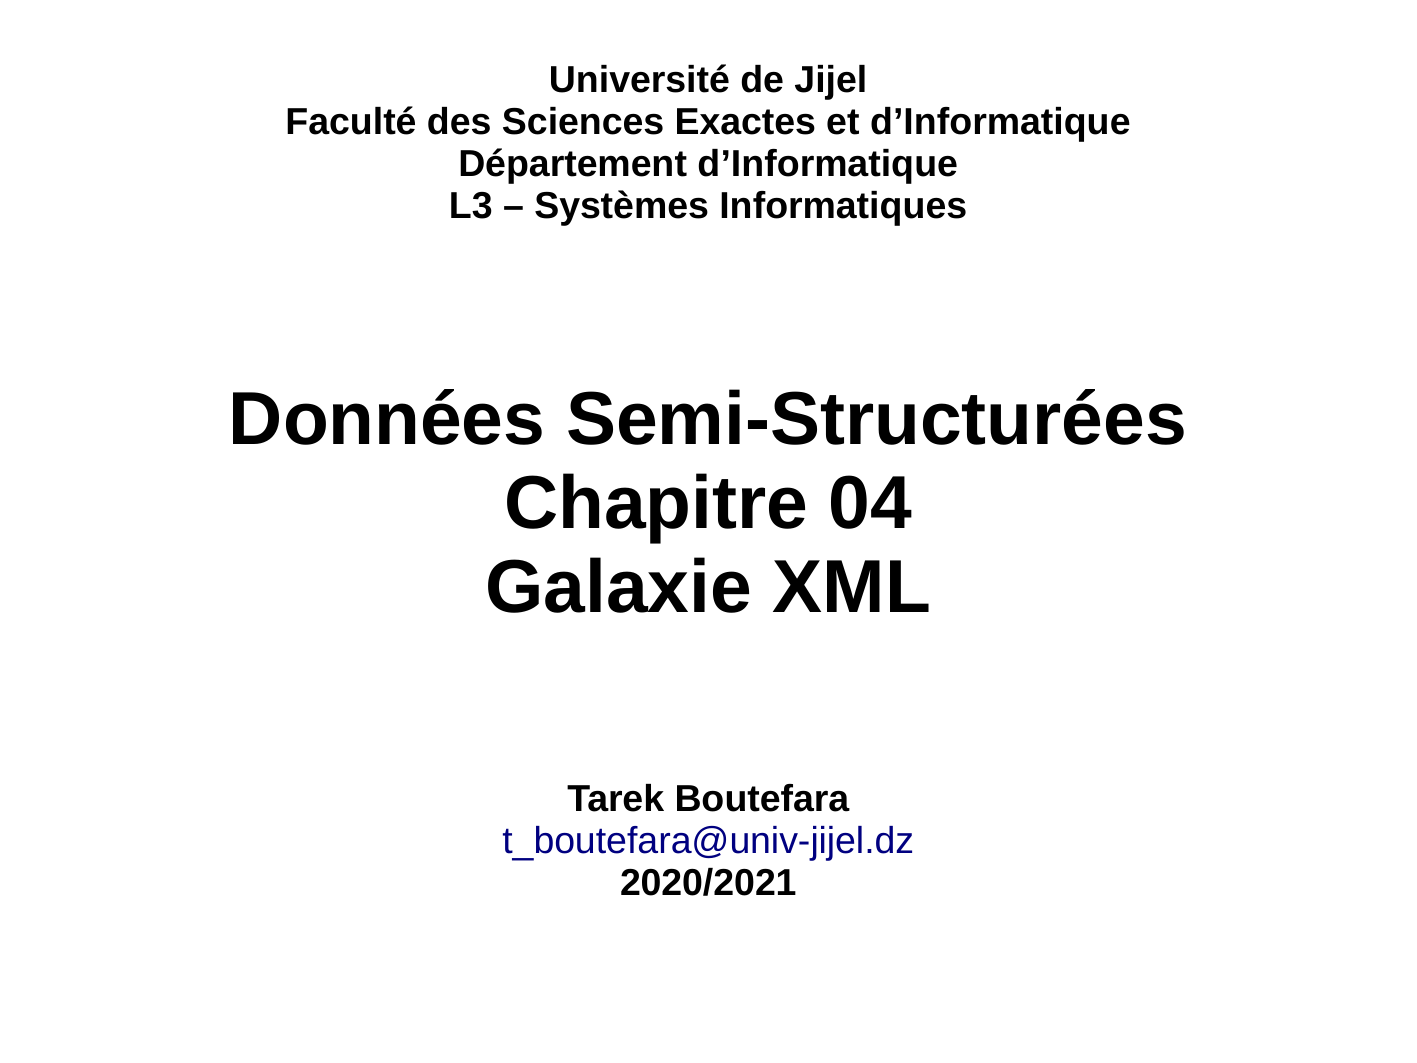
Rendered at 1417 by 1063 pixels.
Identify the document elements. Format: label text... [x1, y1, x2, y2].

subtitle Université de Jijel Faculté des Sciences Exactes et d’Informatique Département d’Informatique L3 – Systèmes Informatiques Données Semi-Structurées Chapitre 04 Galaxie XML Tarek Boutefara t_boutefara@univ-jijel.dz 2020/2021 [70, 58, 1346, 904]
